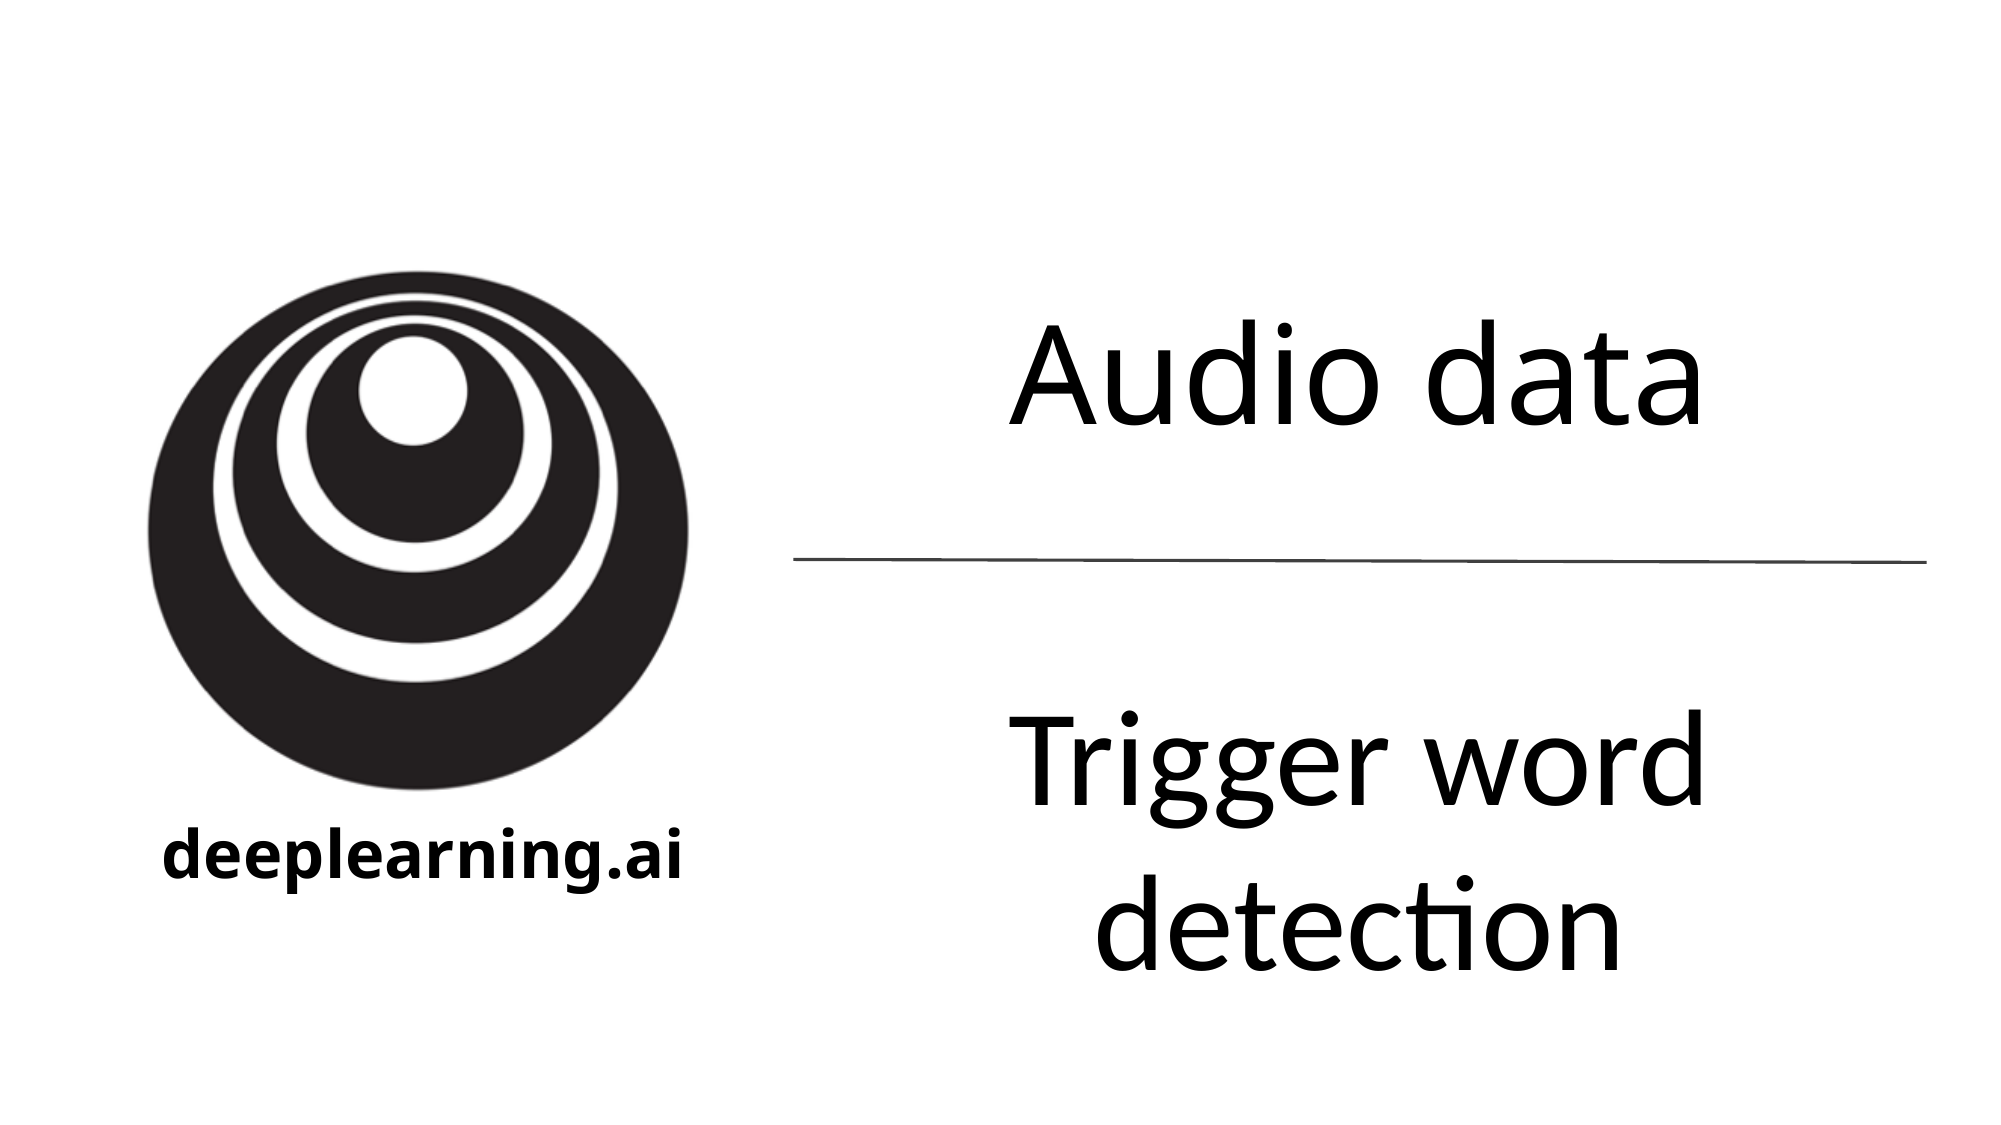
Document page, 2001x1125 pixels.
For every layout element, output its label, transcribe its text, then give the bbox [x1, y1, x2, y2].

title Audio data [848, 161, 1872, 462]
text_box deeplearning.ai [56, 768, 790, 901]
text_box Trigger word detection [799, 660, 1921, 1009]
text_box [179, 194, 669, 702]
picture [108, 234, 739, 768]
